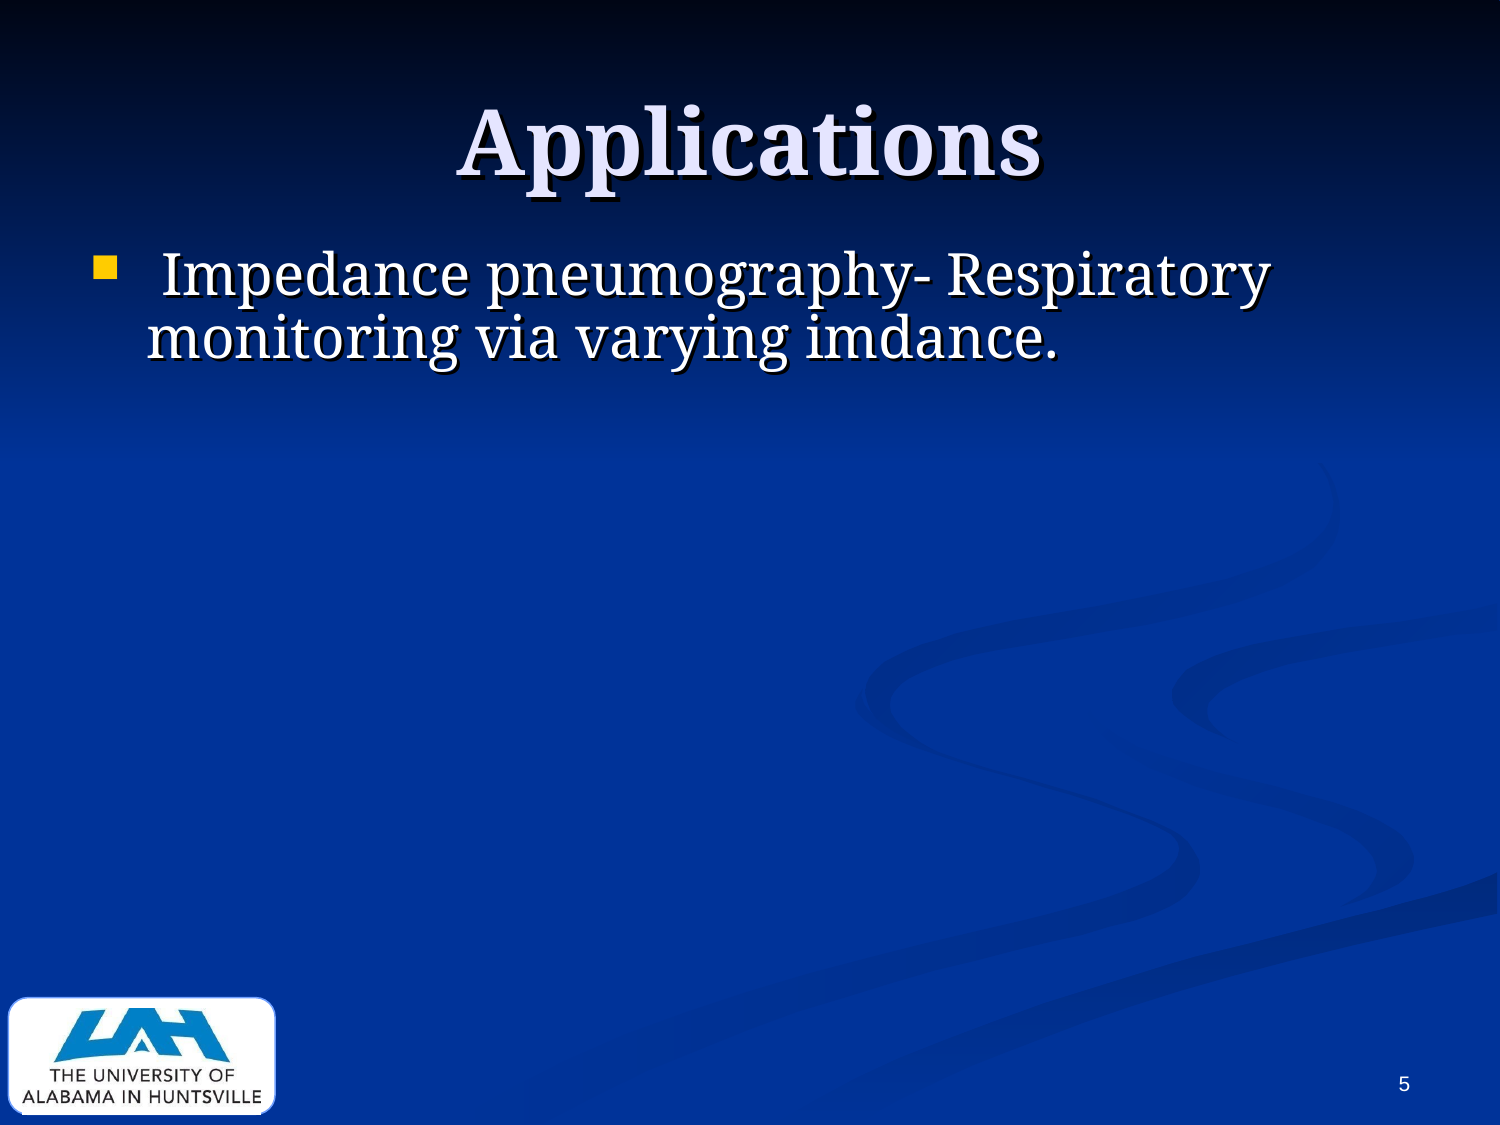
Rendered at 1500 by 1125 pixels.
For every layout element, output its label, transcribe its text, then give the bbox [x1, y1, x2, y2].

picture [22, 1008, 261, 1115]
text_box <number> [1324, 1062, 1426, 1104]
list Impedance pneumography- Respiratory monitoring via varying imdance. [75, 237, 1426, 475]
title Applications [75, 45, 1426, 233]
